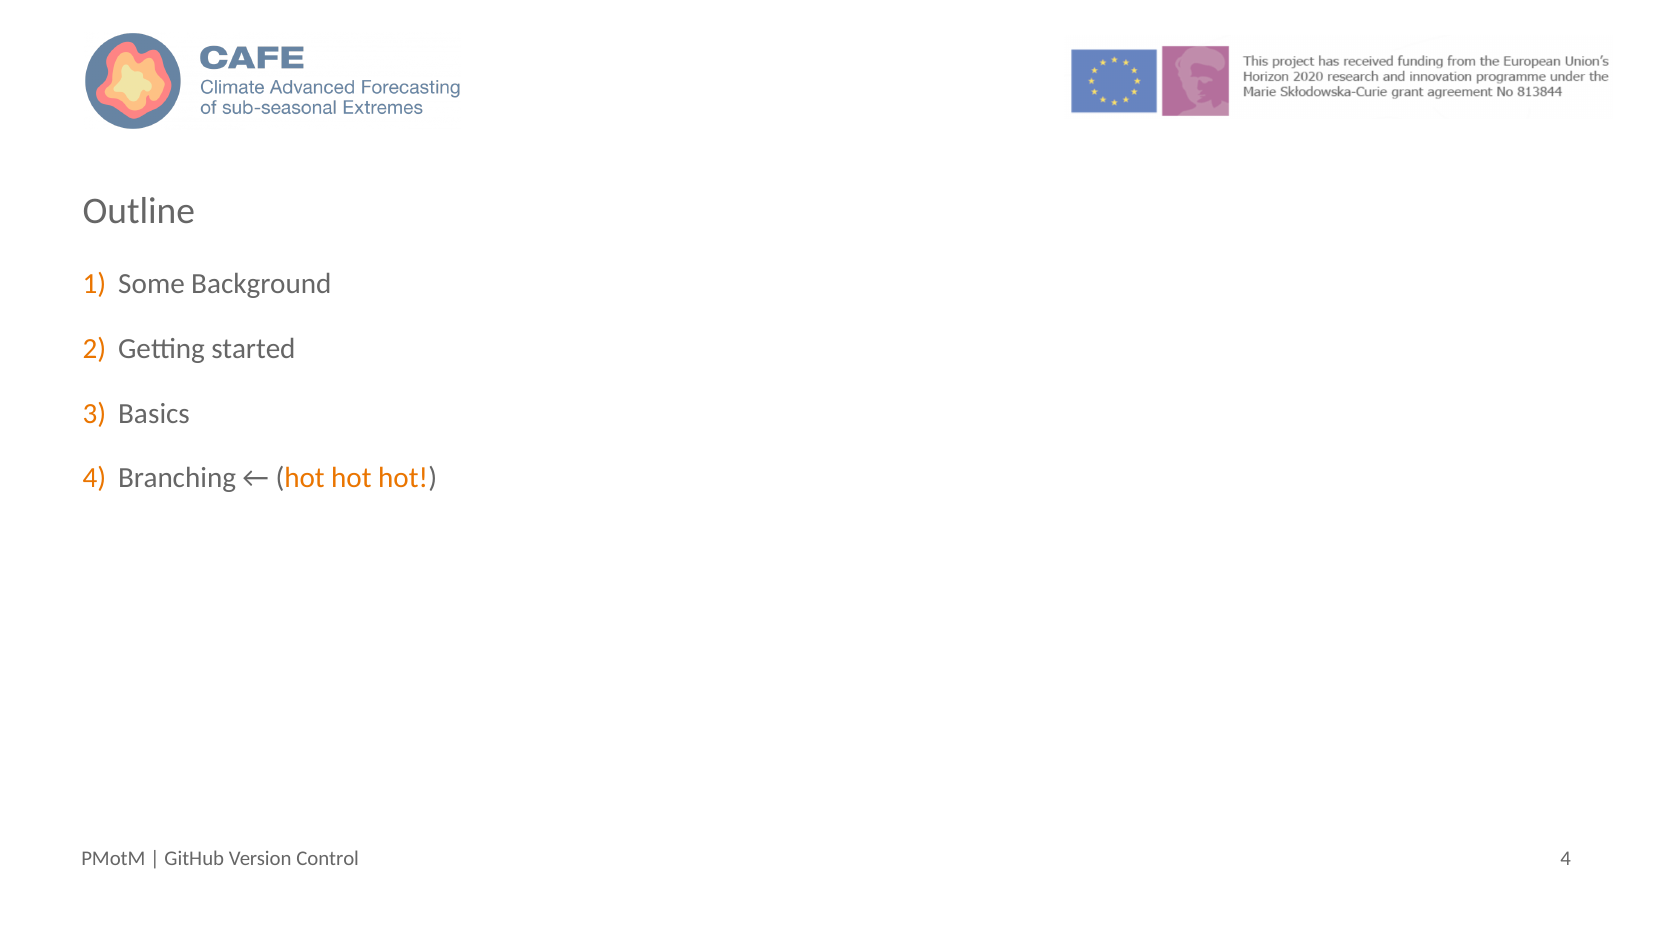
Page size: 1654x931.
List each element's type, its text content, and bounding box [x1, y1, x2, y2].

title Outline [82, 183, 1571, 246]
subtitle Some Background Getting started Basics Branching ← (hot hot hot!) [82, 271, 1571, 827]
